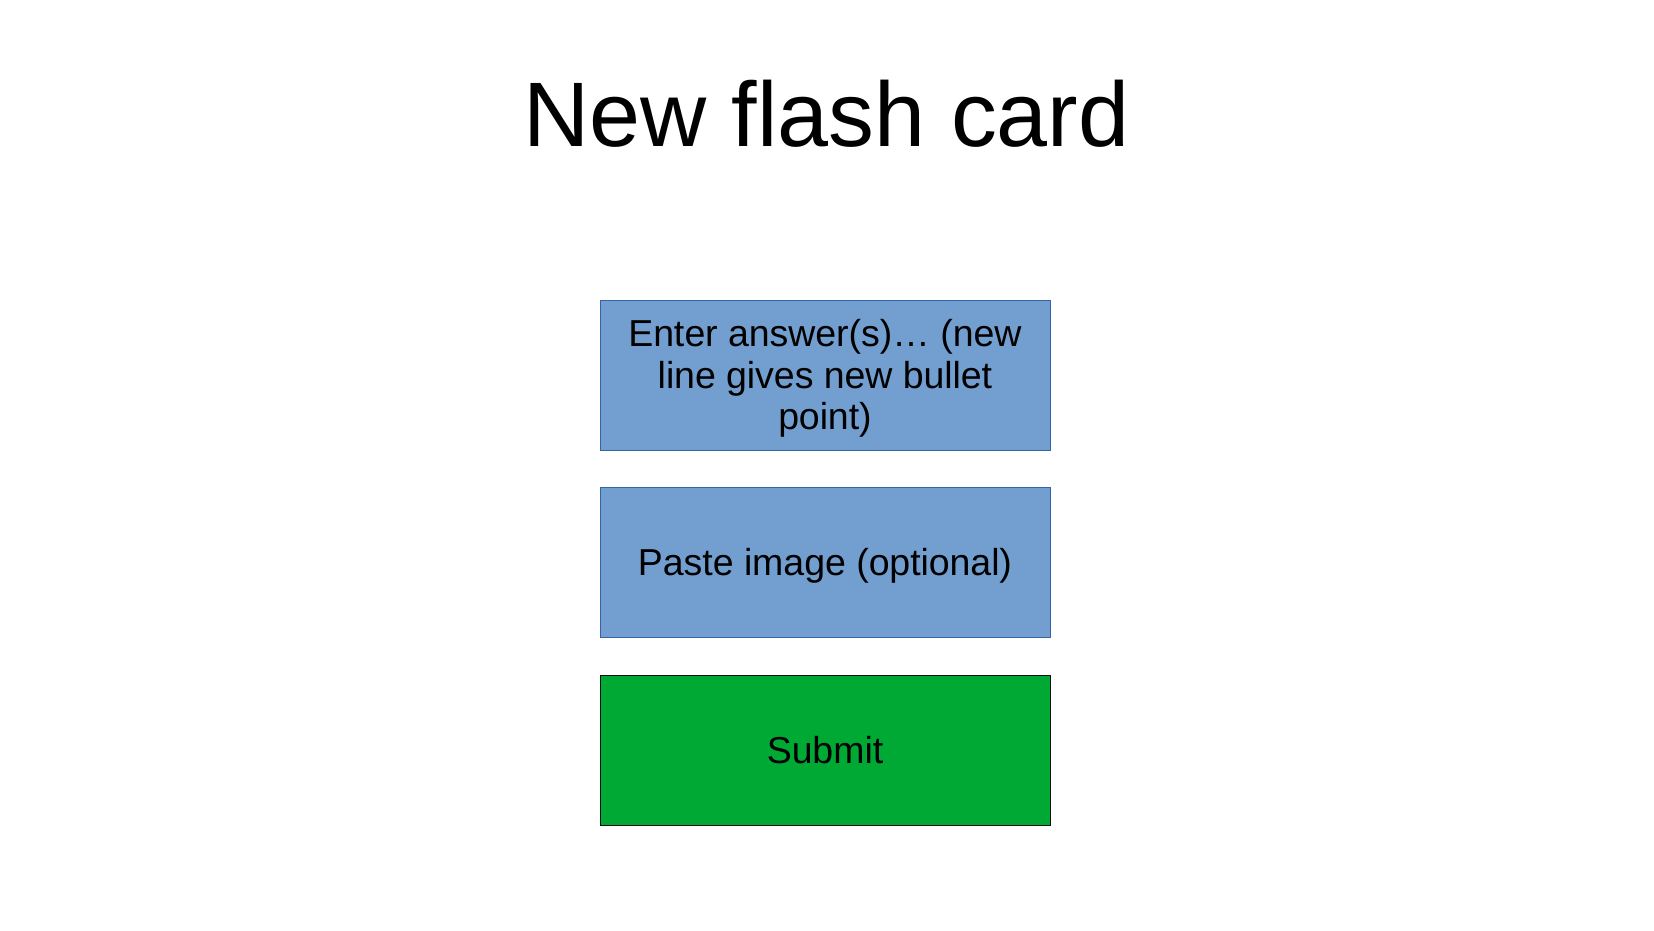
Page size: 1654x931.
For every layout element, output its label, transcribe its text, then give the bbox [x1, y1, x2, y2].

text_box Enter answer(s)… (new line gives new bullet point) [600, 300, 1051, 451]
text_box Paste image (optional) [600, 487, 1051, 638]
text_box Submit [600, 675, 1051, 826]
title New flash card [82, 37, 1571, 193]
